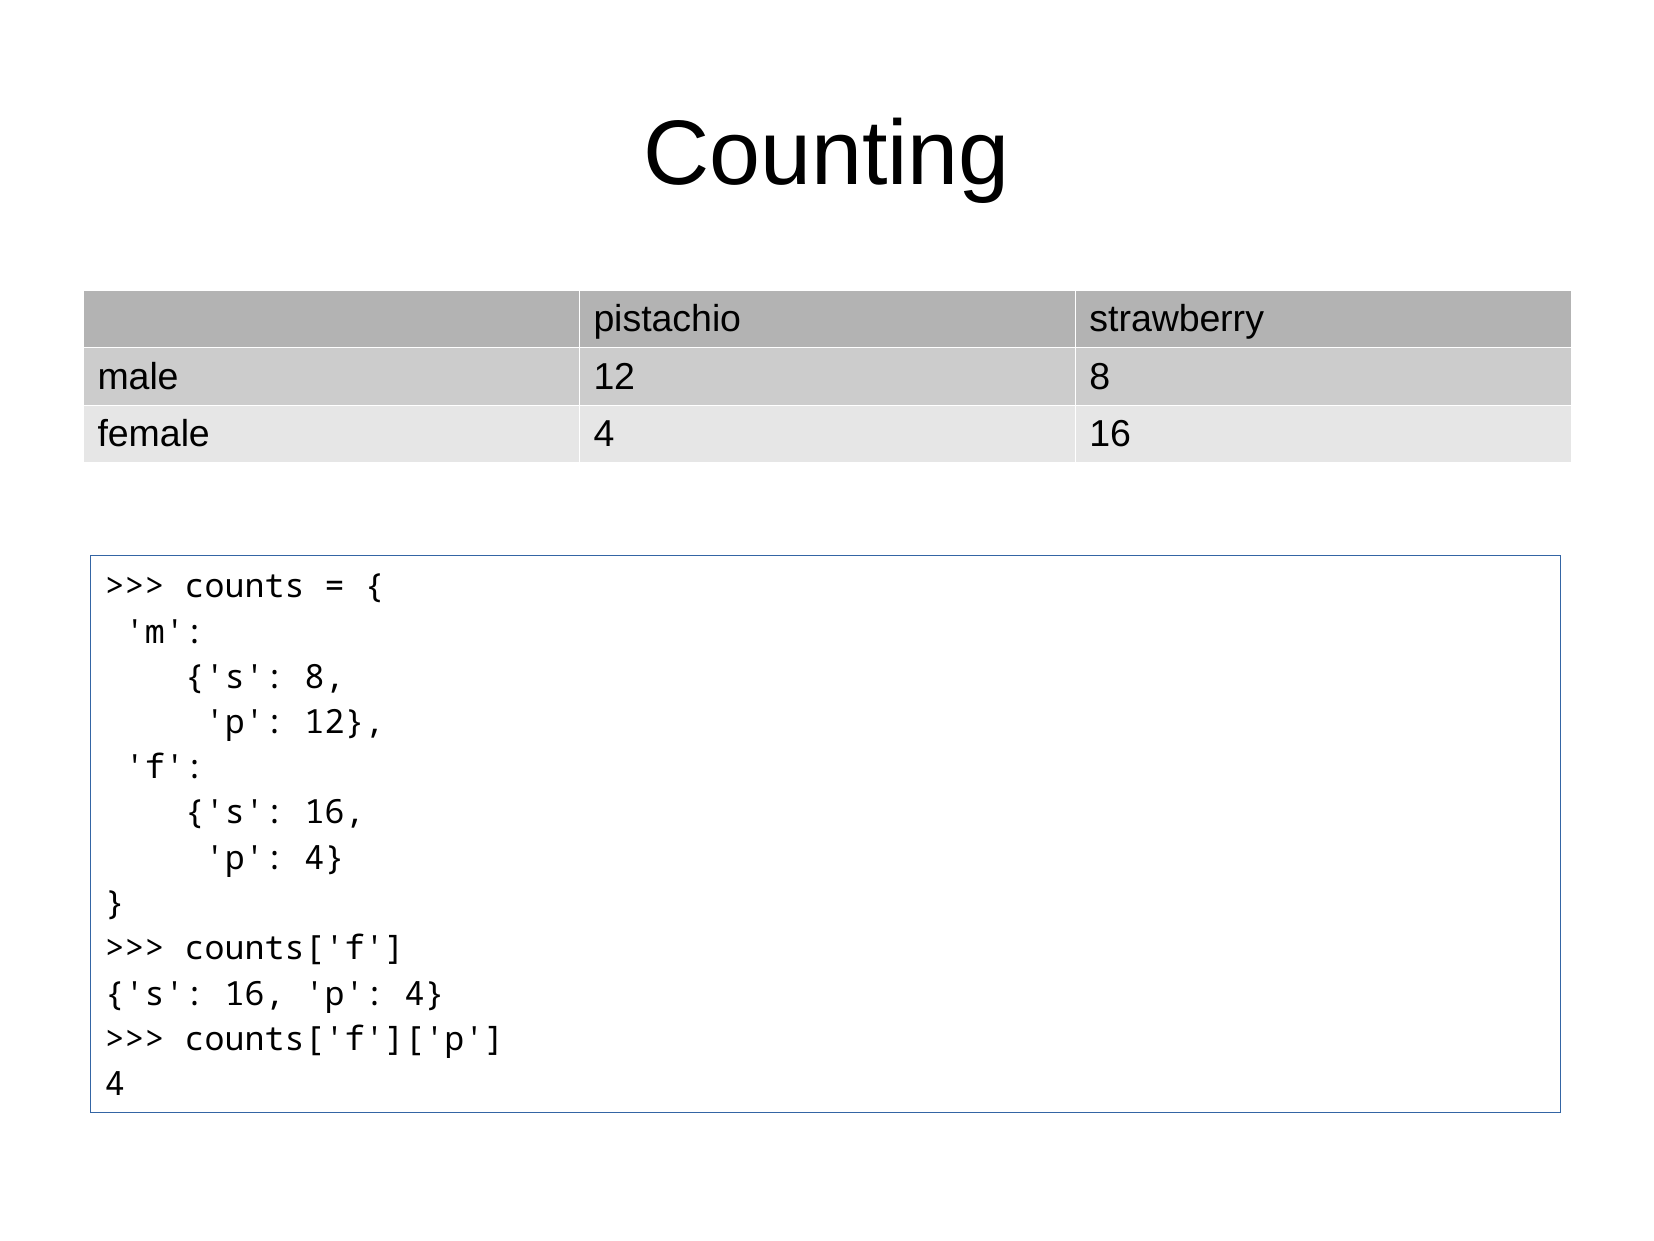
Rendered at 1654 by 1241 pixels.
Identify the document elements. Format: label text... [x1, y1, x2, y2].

table_cell male [84, 348, 579, 405]
table_header [84, 291, 579, 347]
table_cell female [84, 406, 579, 462]
table_cell 12 [580, 348, 1075, 405]
table_header pistachio [580, 291, 1075, 347]
table_header strawberry [1076, 291, 1571, 347]
title Counting [82, 49, 1571, 257]
table_cell 8 [1076, 348, 1571, 405]
text_box >>> counts = { 'm': {'s': 8, 'p': 12}, 'f': {'s': 16, 'p': 4} } >>> counts['f'] {'s': 16, 'p': 4} >>> counts['f']['p'] 4 [90, 555, 1561, 1038]
table_cell 16 [1076, 406, 1571, 462]
table_cell 4 [580, 406, 1075, 462]
